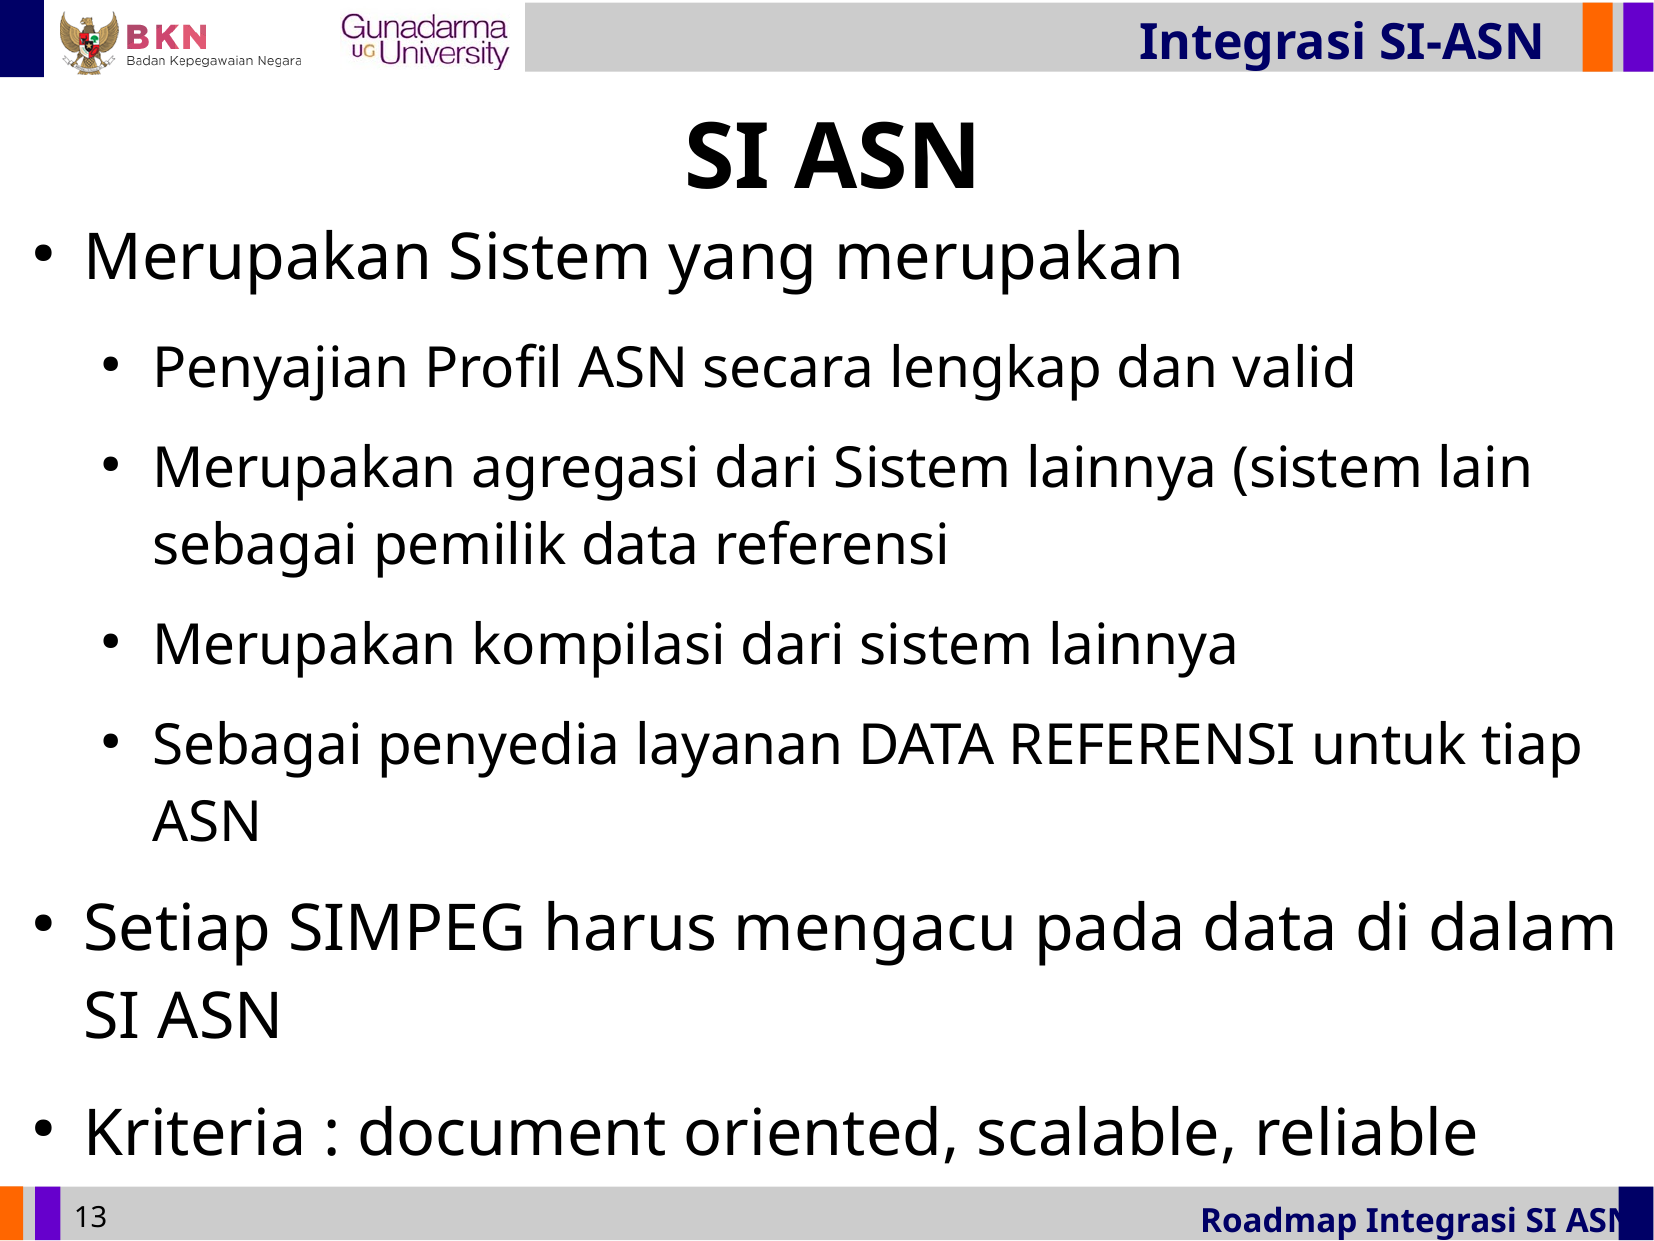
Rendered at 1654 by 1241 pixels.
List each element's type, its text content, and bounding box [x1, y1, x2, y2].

picture [340, 0, 510, 70]
title SI ASN [77, 90, 1591, 210]
list Merupakan Sistem yang merupakan Penyajian Profil ASN secara lengkap dan valid Merupakan agregasi dari Sistem lainnya (sistem lain sebagai pemilik data referensi Merupakan kompilasi dari sistem lainnya Sebagai penyedia layanan DATA REFERENSI untuk tiap ASN Setiap SIMPEG harus mengacu pada data di dalam SI ASN Kriteria : document oriented, scalable, reliable [14, 210, 1630, 1176]
picture [60, 11, 301, 75]
